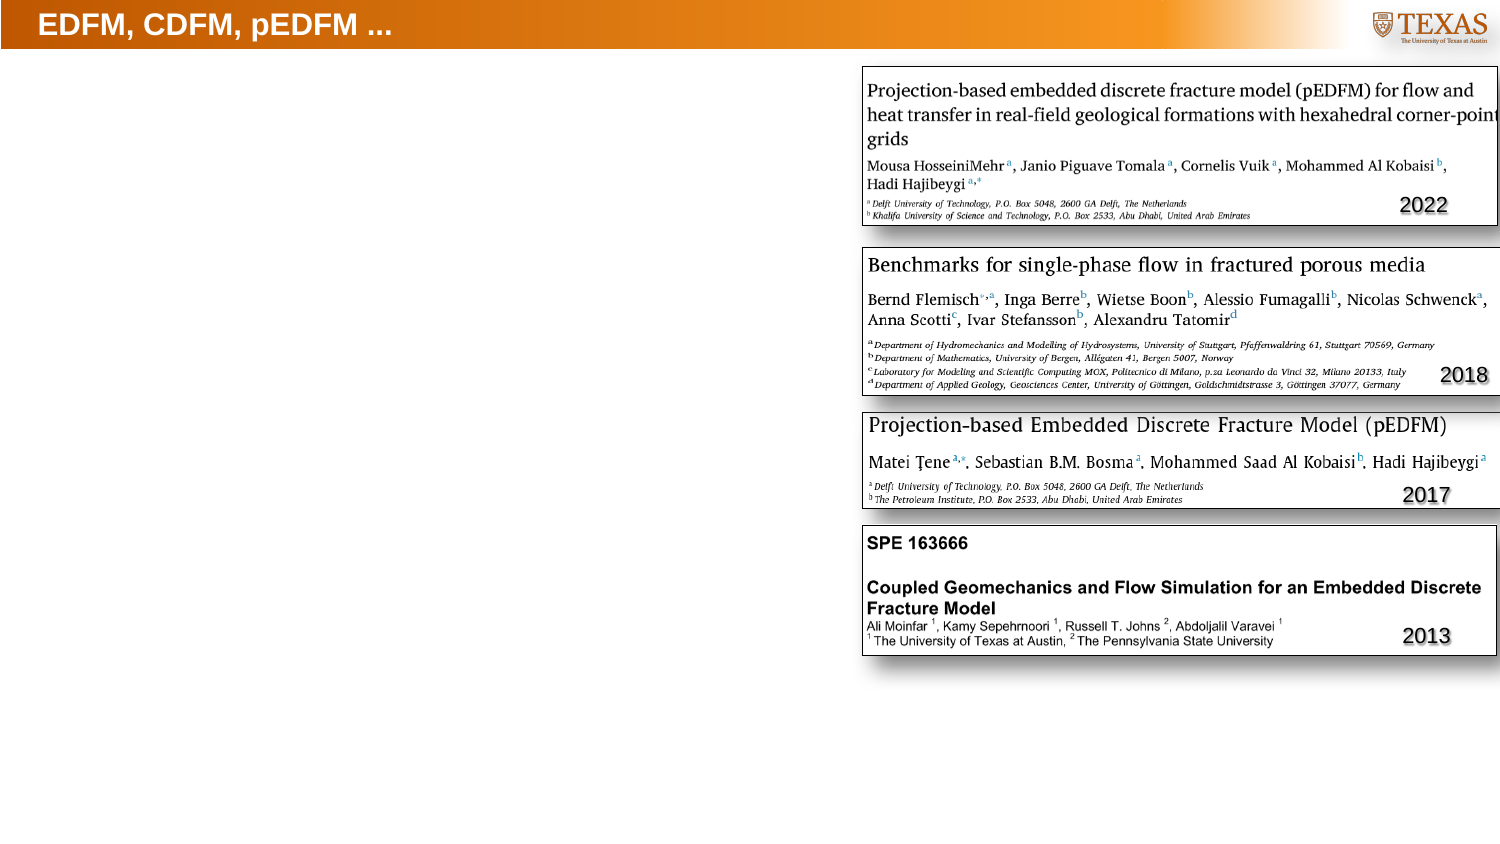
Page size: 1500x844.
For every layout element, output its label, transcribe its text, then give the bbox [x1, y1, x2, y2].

picture [862, 524, 1497, 656]
picture [862, 247, 1500, 396]
text_box 2017 [1387, 475, 1500, 516]
picture [862, 0, 1500, 226]
title EDFM, CDFM, pEDFM ... [37, 0, 1126, 49]
picture [862, 412, 1500, 509]
text_box 2018 [1425, 355, 1500, 396]
text_box 2013 [1387, 616, 1500, 656]
text_box 2022 [1384, 185, 1498, 226]
